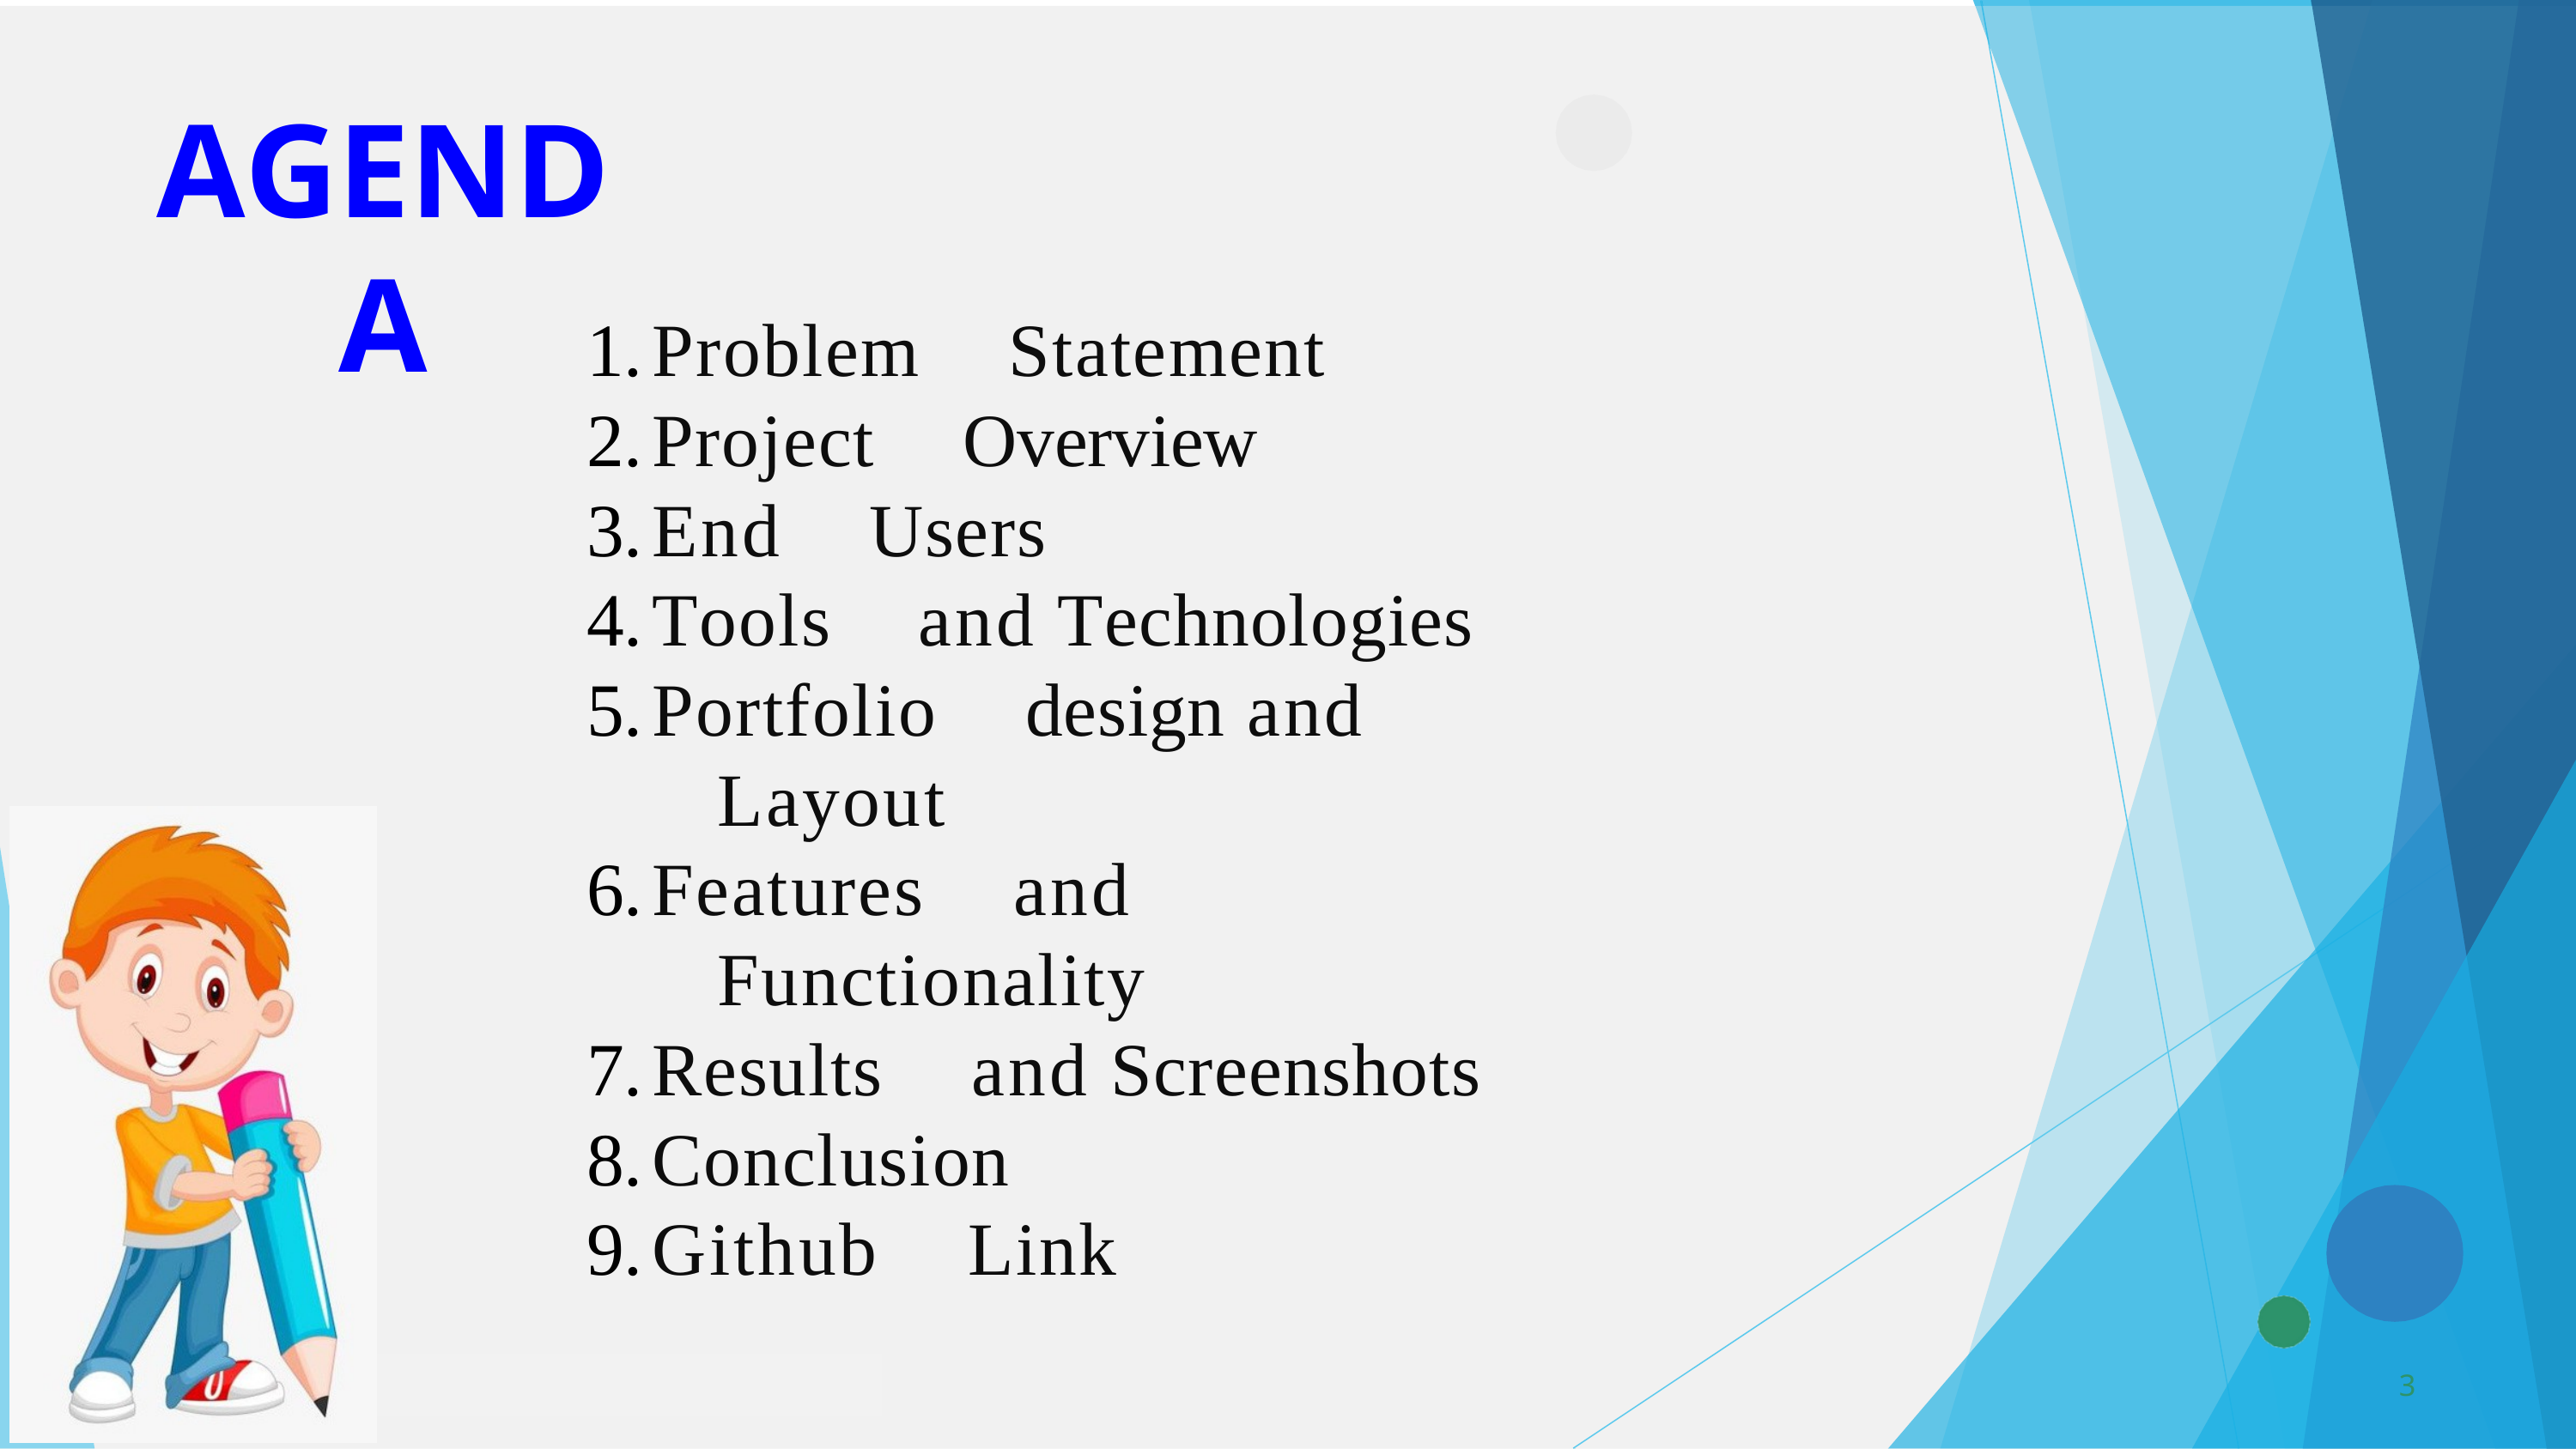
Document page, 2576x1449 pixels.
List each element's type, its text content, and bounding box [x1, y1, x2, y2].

text_box [0, 0, 2576, 1449]
picture [2257, 1295, 2311, 1349]
title AGENDA [154, 87, 650, 246]
text_box Problem Statement Project Overview End Users Tools and Technologies Portfolio design and Layout Features and Functionality Results and Screenshots Conclusion Github Link [582, 300, 1555, 1113]
picture [9, 806, 882, 1443]
